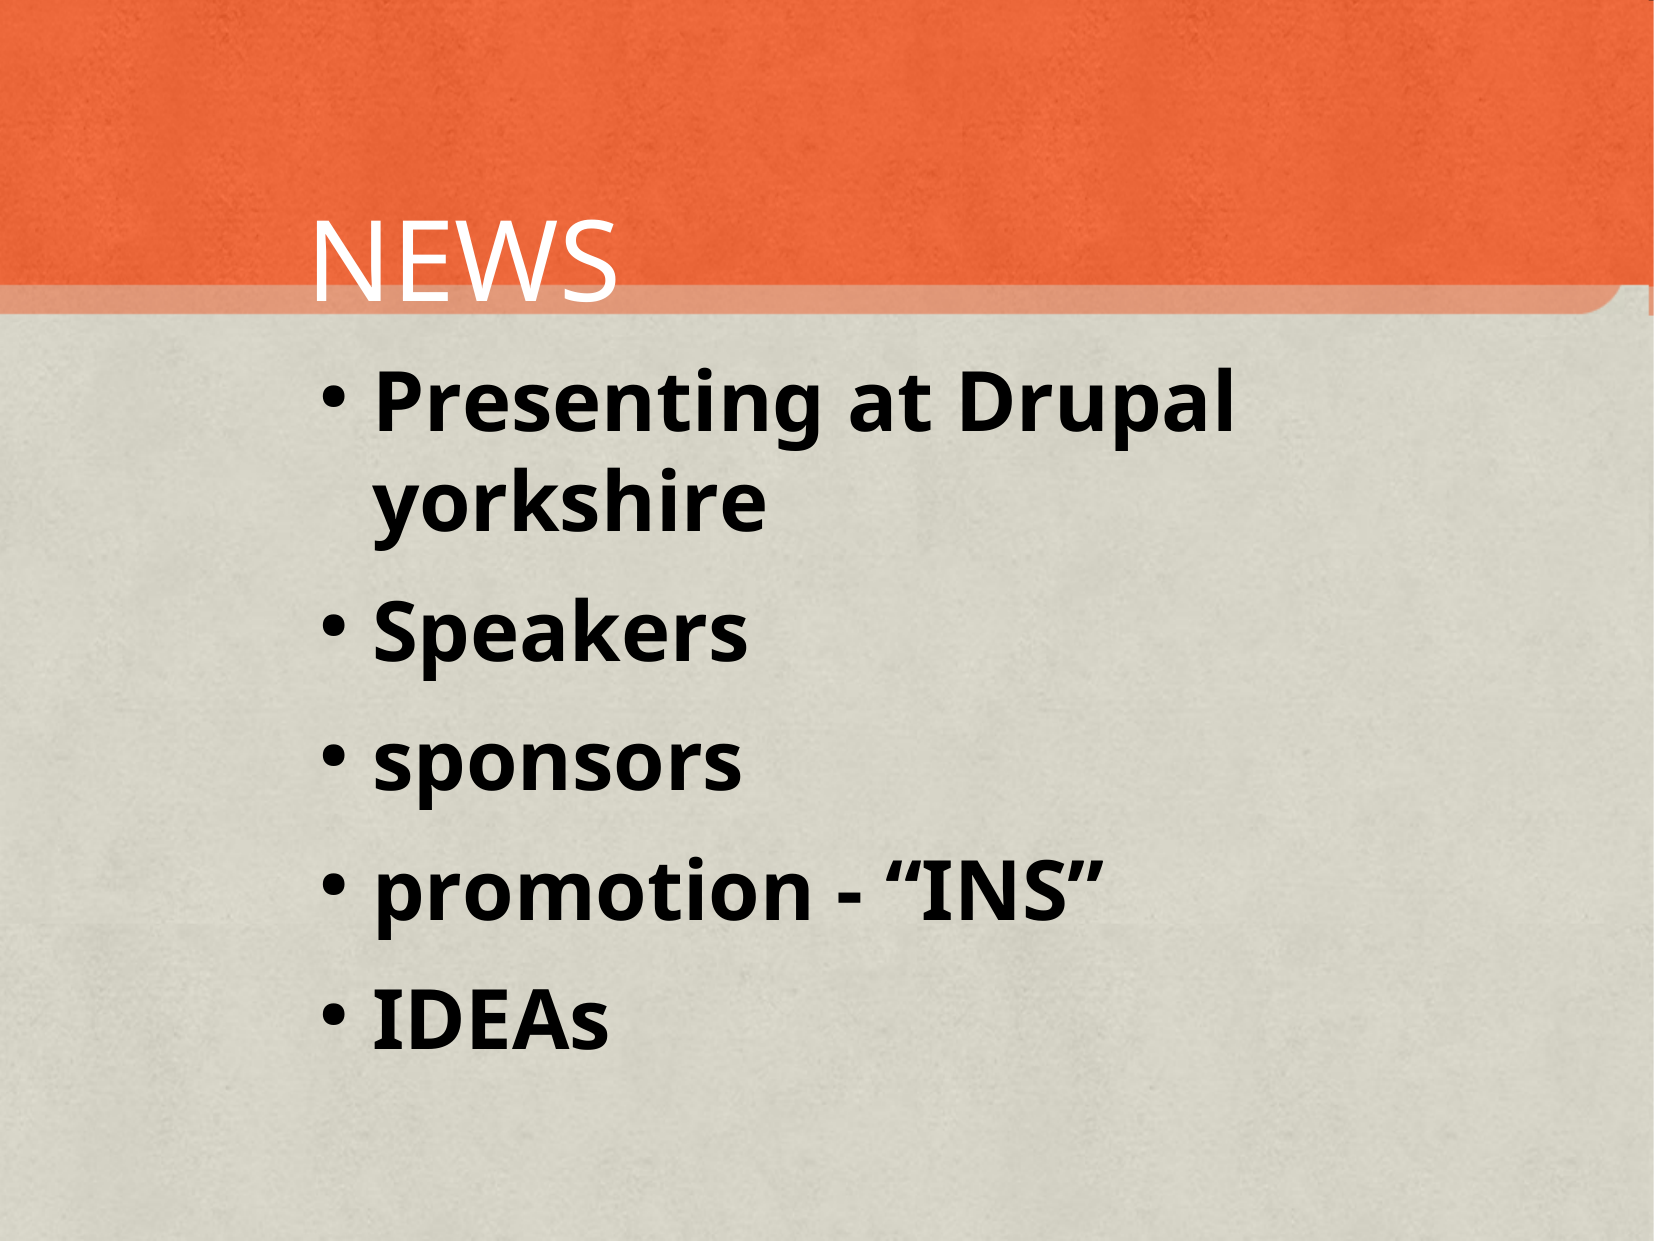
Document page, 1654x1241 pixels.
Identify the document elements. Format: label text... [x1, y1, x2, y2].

list Presenting at Drupal yorkshire Speakers sponsors promotion - “INS” IDEAs [301, 348, 1588, 1241]
picture [0, 0, 1654, 1241]
title NEWS [306, 189, 1654, 317]
